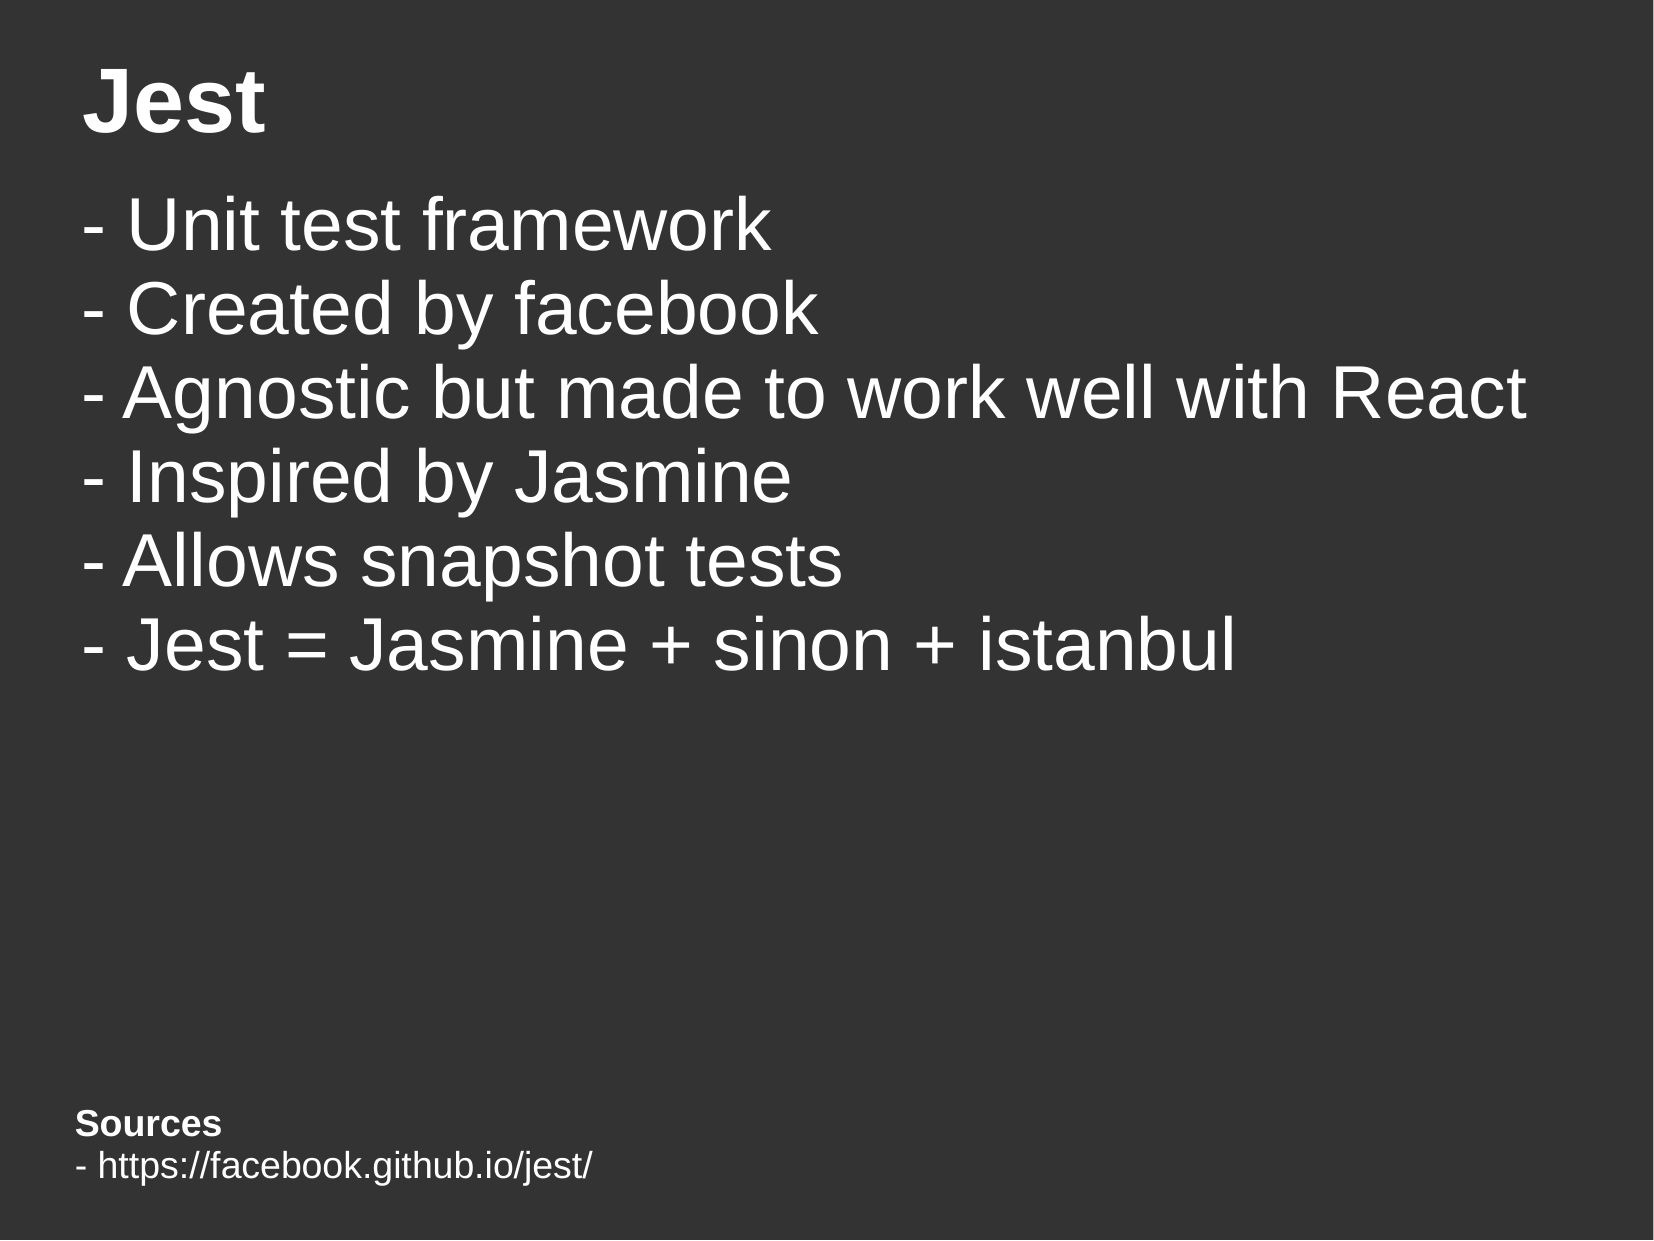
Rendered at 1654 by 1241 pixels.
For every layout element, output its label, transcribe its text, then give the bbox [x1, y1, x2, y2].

title Jest [82, 49, 1571, 257]
text_box Sources - https://facebook.github.io/jest/ [60, 1095, 1546, 1194]
title - Unit test framework - Created by facebook - Agnostic but made to work well with React - Inspired by Jasmine - Allows snapshot tests - Jest = Jasmine + sinon + istanbul [81, 182, 1570, 835]
